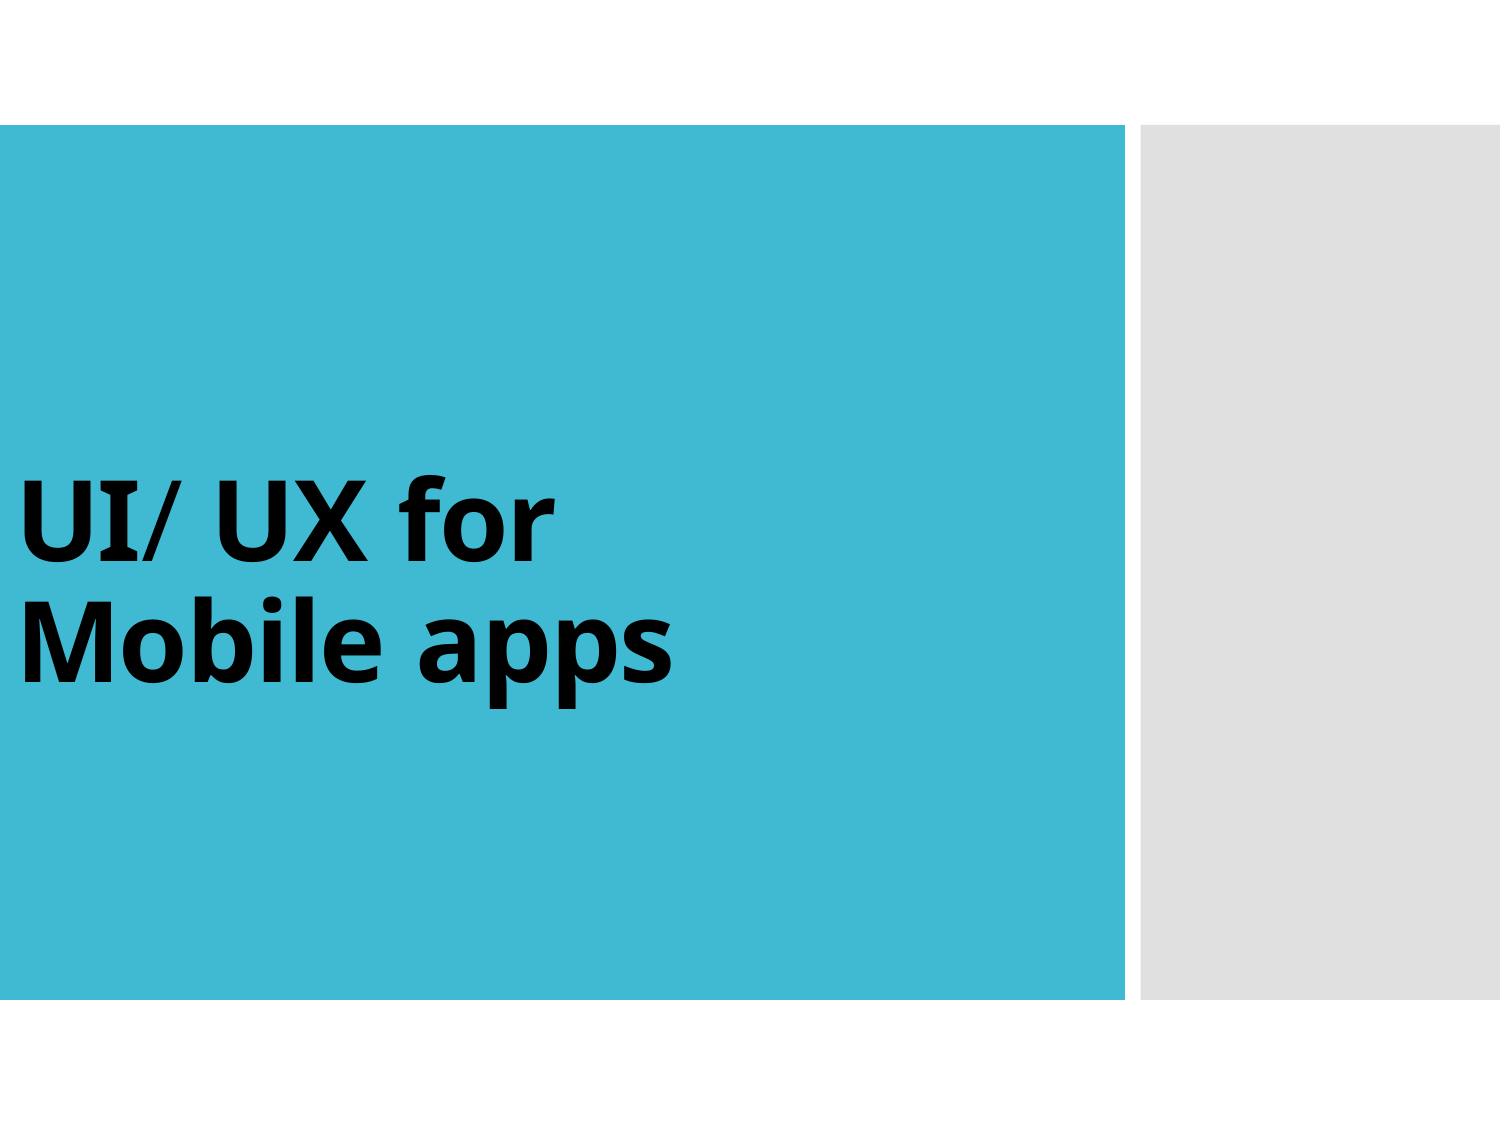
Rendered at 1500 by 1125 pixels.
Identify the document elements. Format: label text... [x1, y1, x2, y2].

title UI/ UX for Mobile apps [0, 0, 901, 715]
